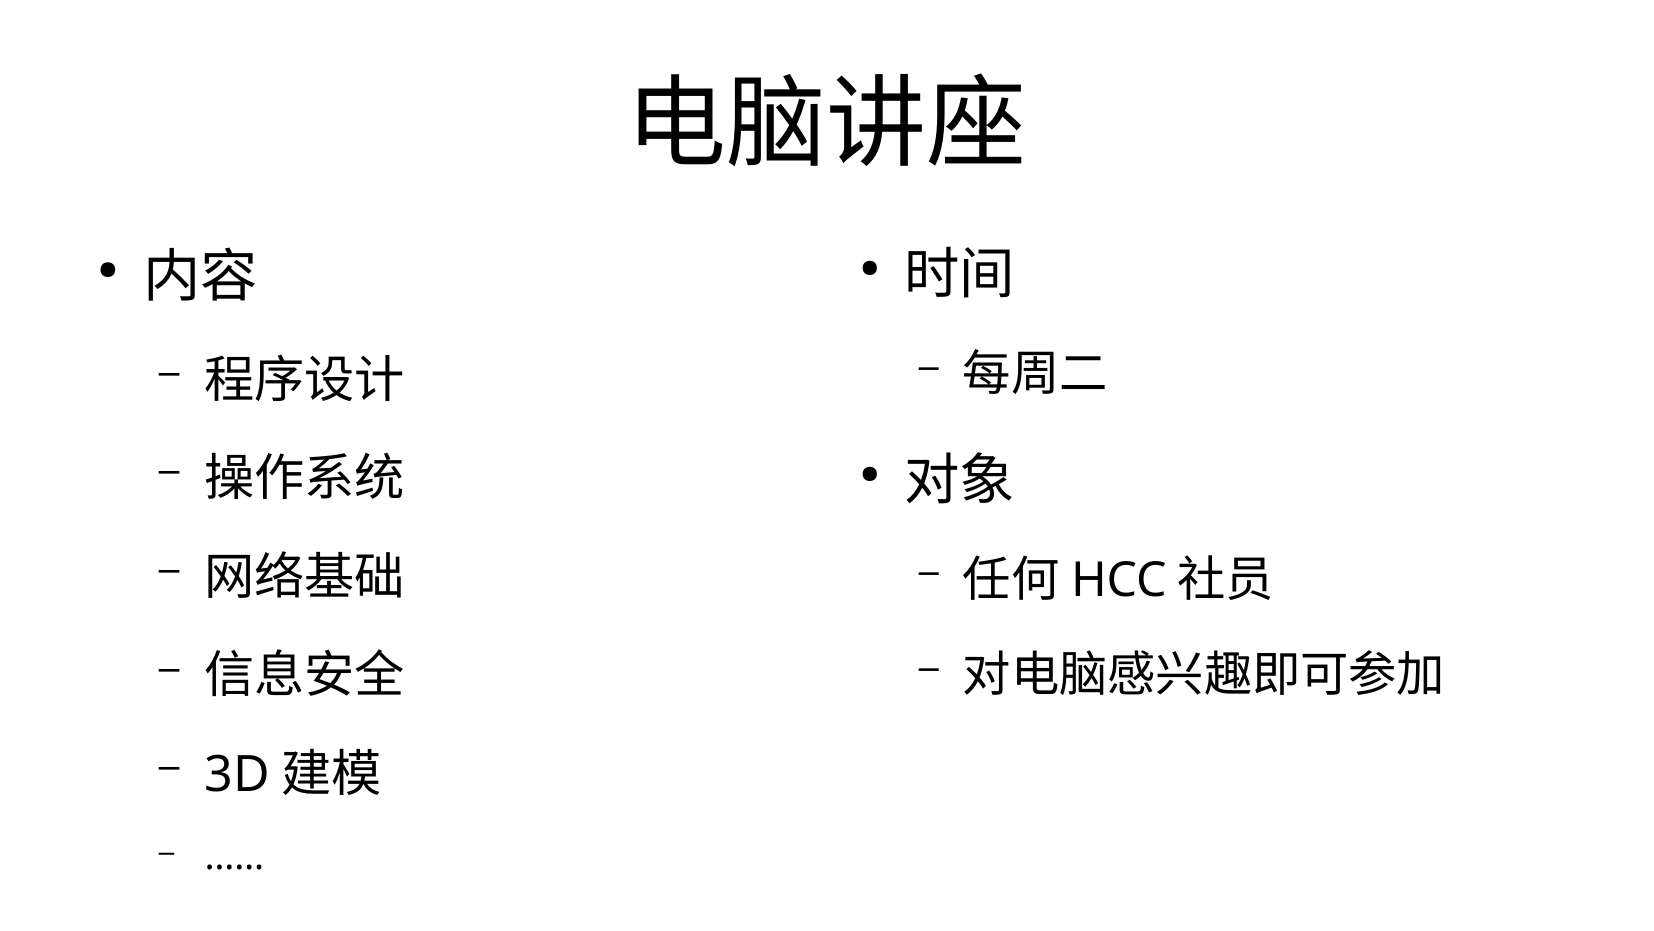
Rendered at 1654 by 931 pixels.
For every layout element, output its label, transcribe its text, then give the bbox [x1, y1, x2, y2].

list 时间 每周二 对象 任何HCC社员 对电脑感兴趣即可参加 [845, 217, 1572, 709]
list 内容 程序设计 操作系统 网络基础 信息安全 3D建模 …… [82, 217, 809, 886]
title 电脑讲座 [82, 37, 1571, 193]
